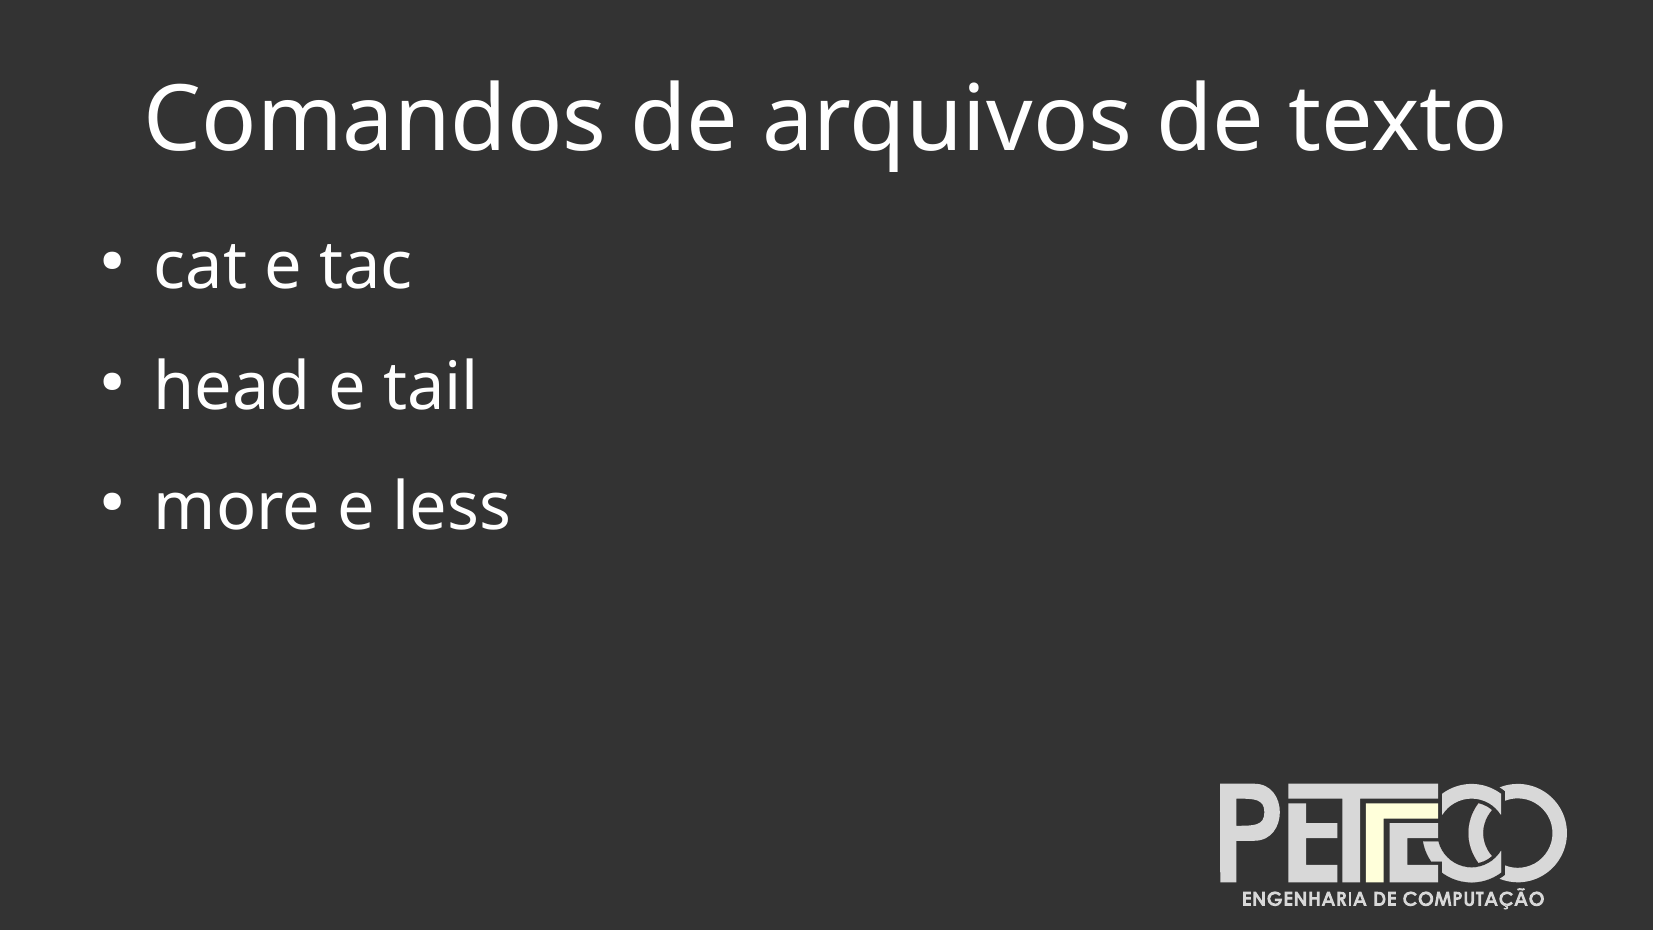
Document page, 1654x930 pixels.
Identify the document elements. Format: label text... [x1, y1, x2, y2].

list cat e tac head e tail more e less [82, 217, 1571, 757]
title Comandos de arquivos de texto [82, 37, 1571, 193]
